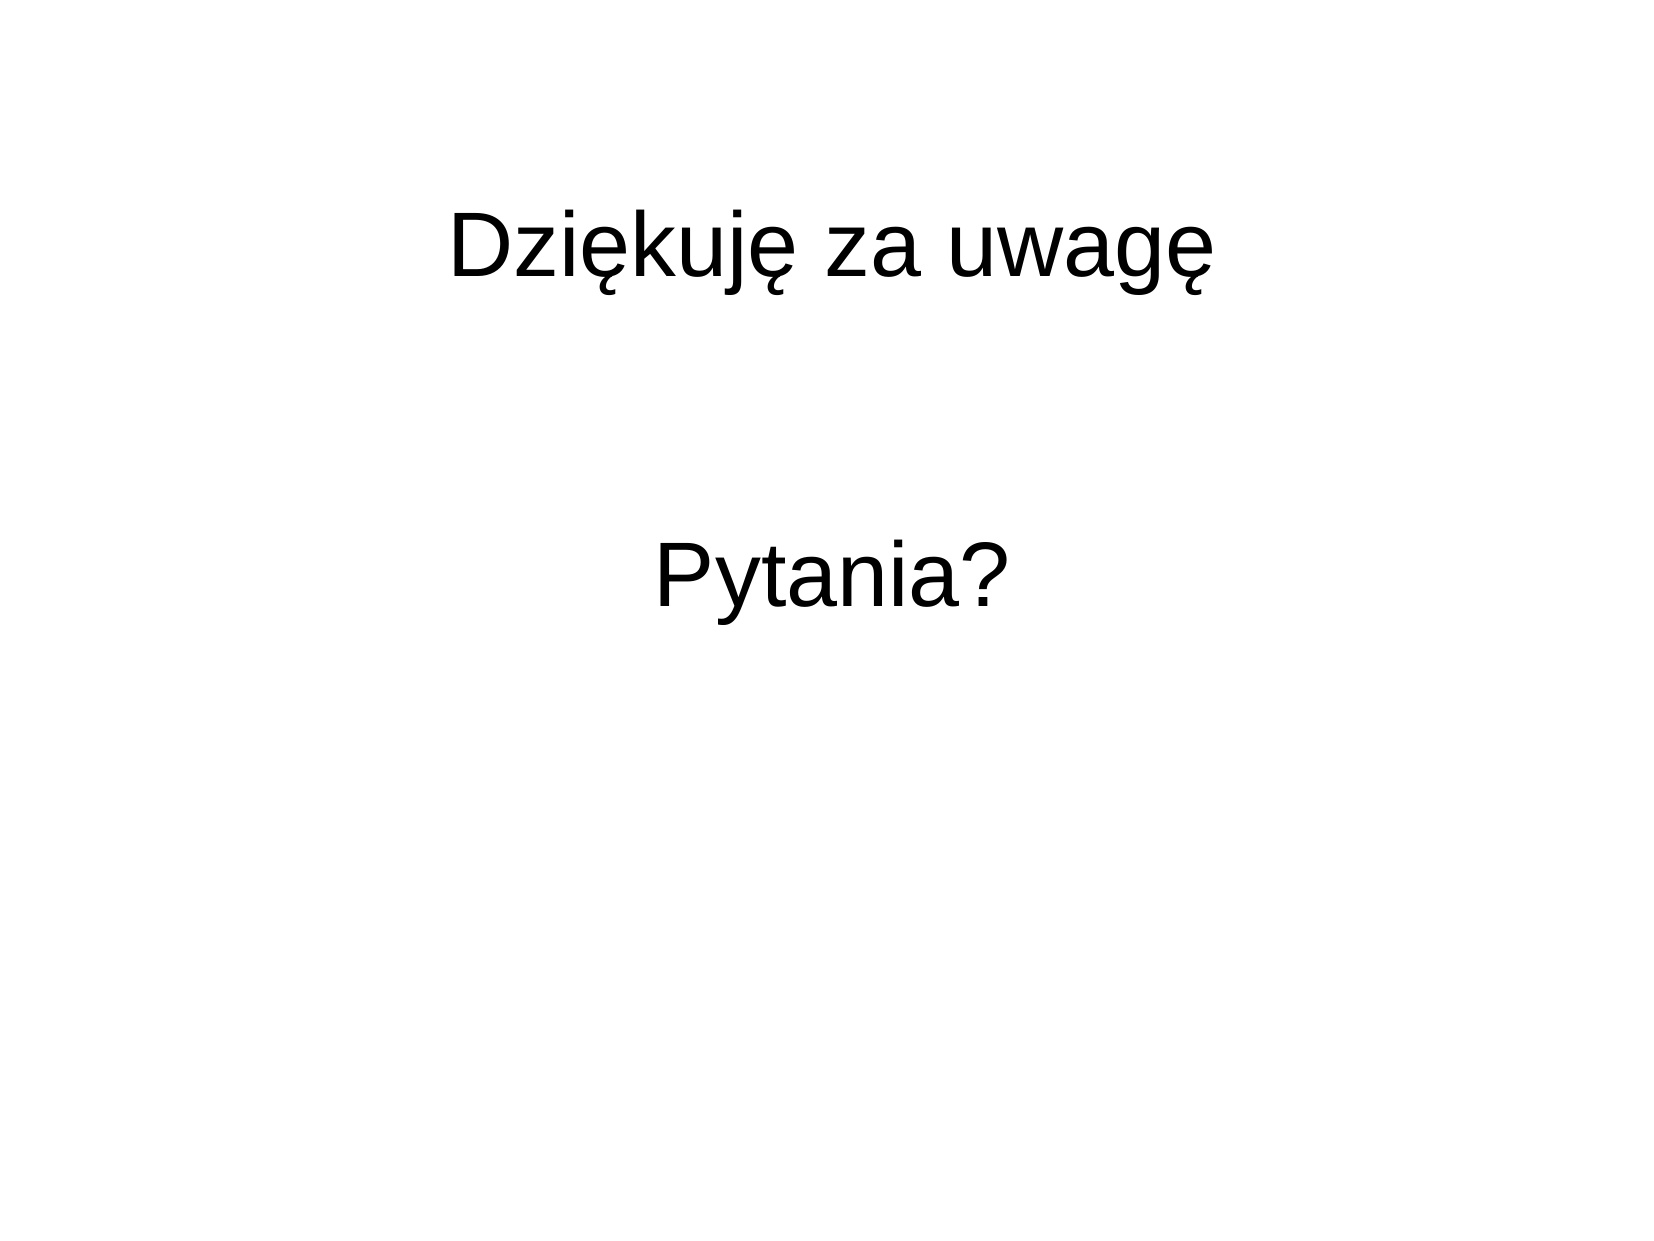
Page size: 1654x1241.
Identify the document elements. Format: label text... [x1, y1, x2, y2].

title Dziękuję za uwagę Pytania? [82, 184, 1583, 346]
